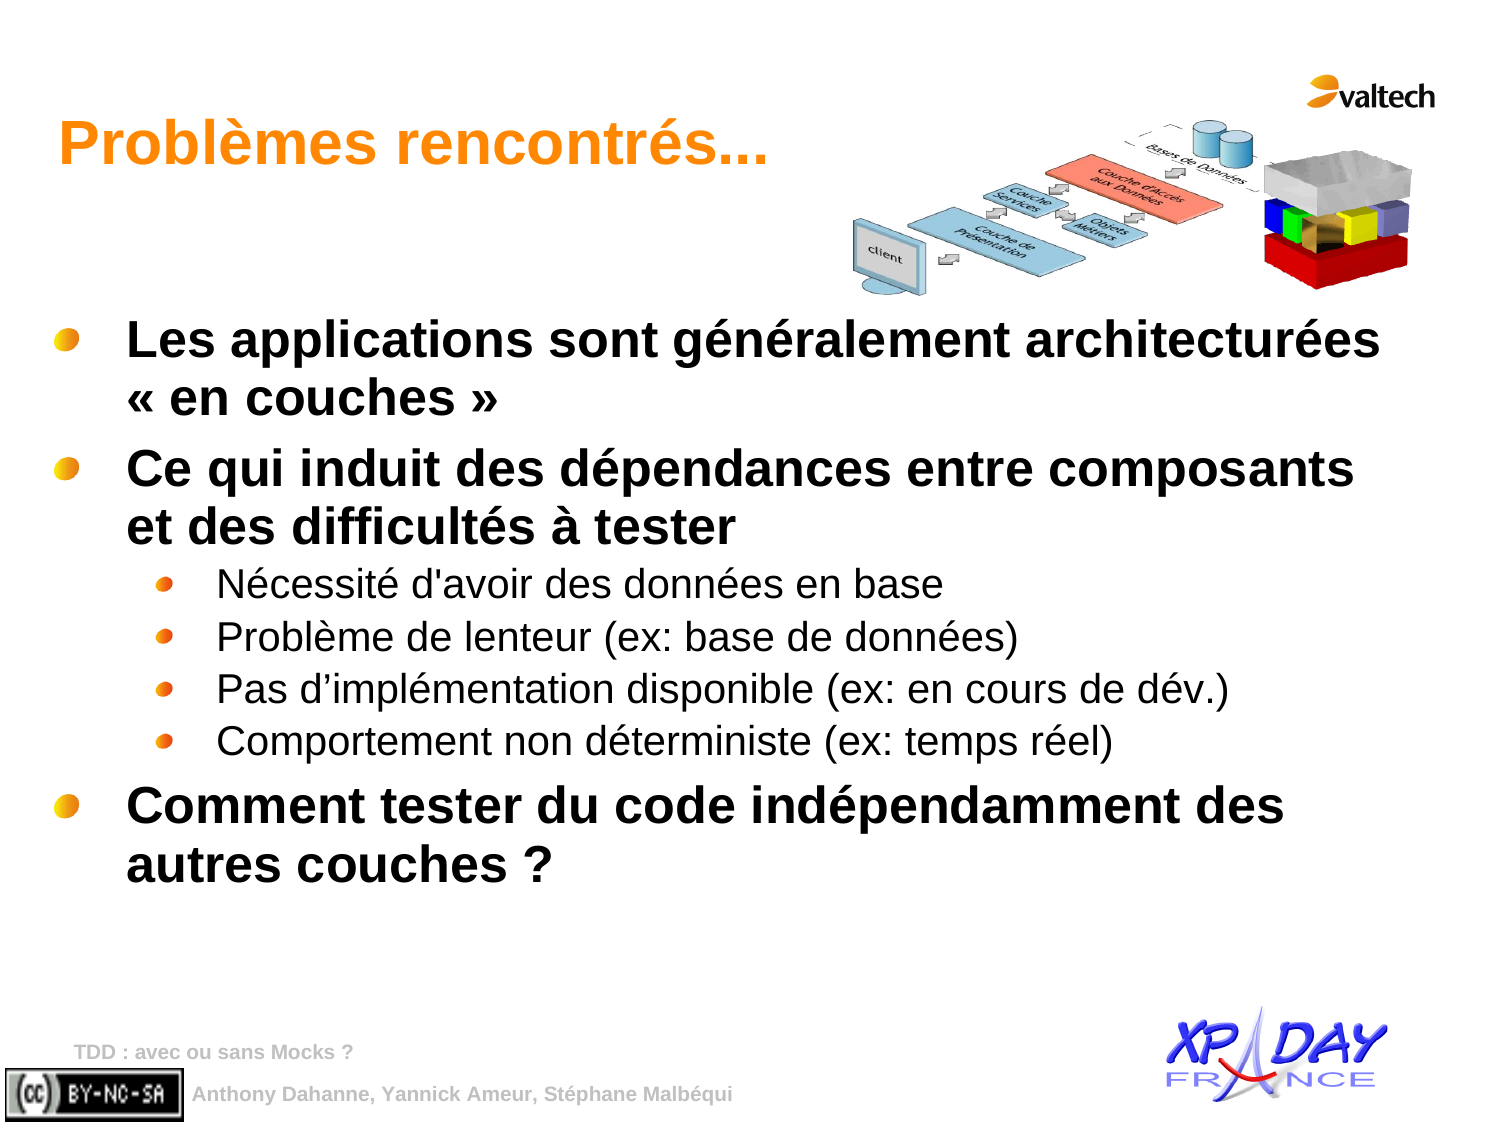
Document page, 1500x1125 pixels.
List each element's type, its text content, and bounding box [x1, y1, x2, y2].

picture [1163, 1003, 1388, 1102]
picture [1305, 73, 1436, 109]
picture [5, 1068, 184, 1122]
picture [853, 120, 1451, 296]
title Problèmes rencontrés... [59, 59, 1295, 228]
list Les applications sont généralement architecturées « en couches » Ce qui induit des dépendances entre composants et des difficultés à tester Nécessité d'avoir des données en base Problème de lenteur (ex: base de données) Pas d’implémentation disponible (ex: en cours de dév.) Comportement non déterministe (ex: temps réel) Comment tester du code indépendamment des autres couches ? [53, 310, 1384, 1091]
